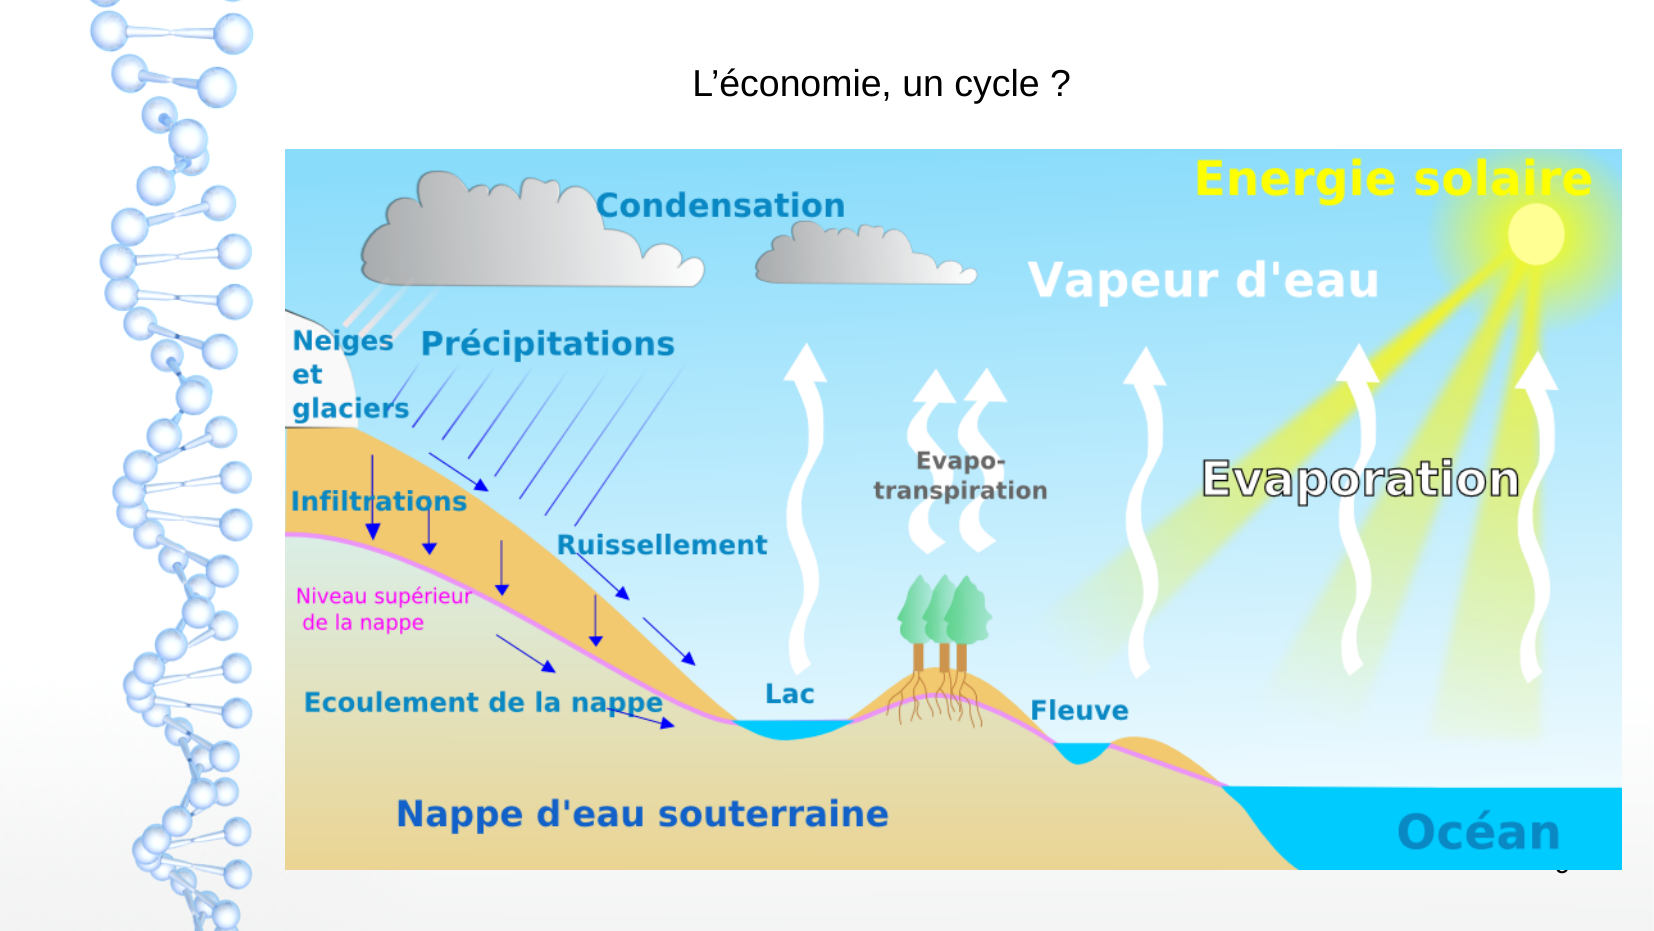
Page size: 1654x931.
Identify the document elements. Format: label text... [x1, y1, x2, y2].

picture [0, 0, 1654, 931]
text_box L’économie, un cycle ? [692, 62, 1078, 115]
